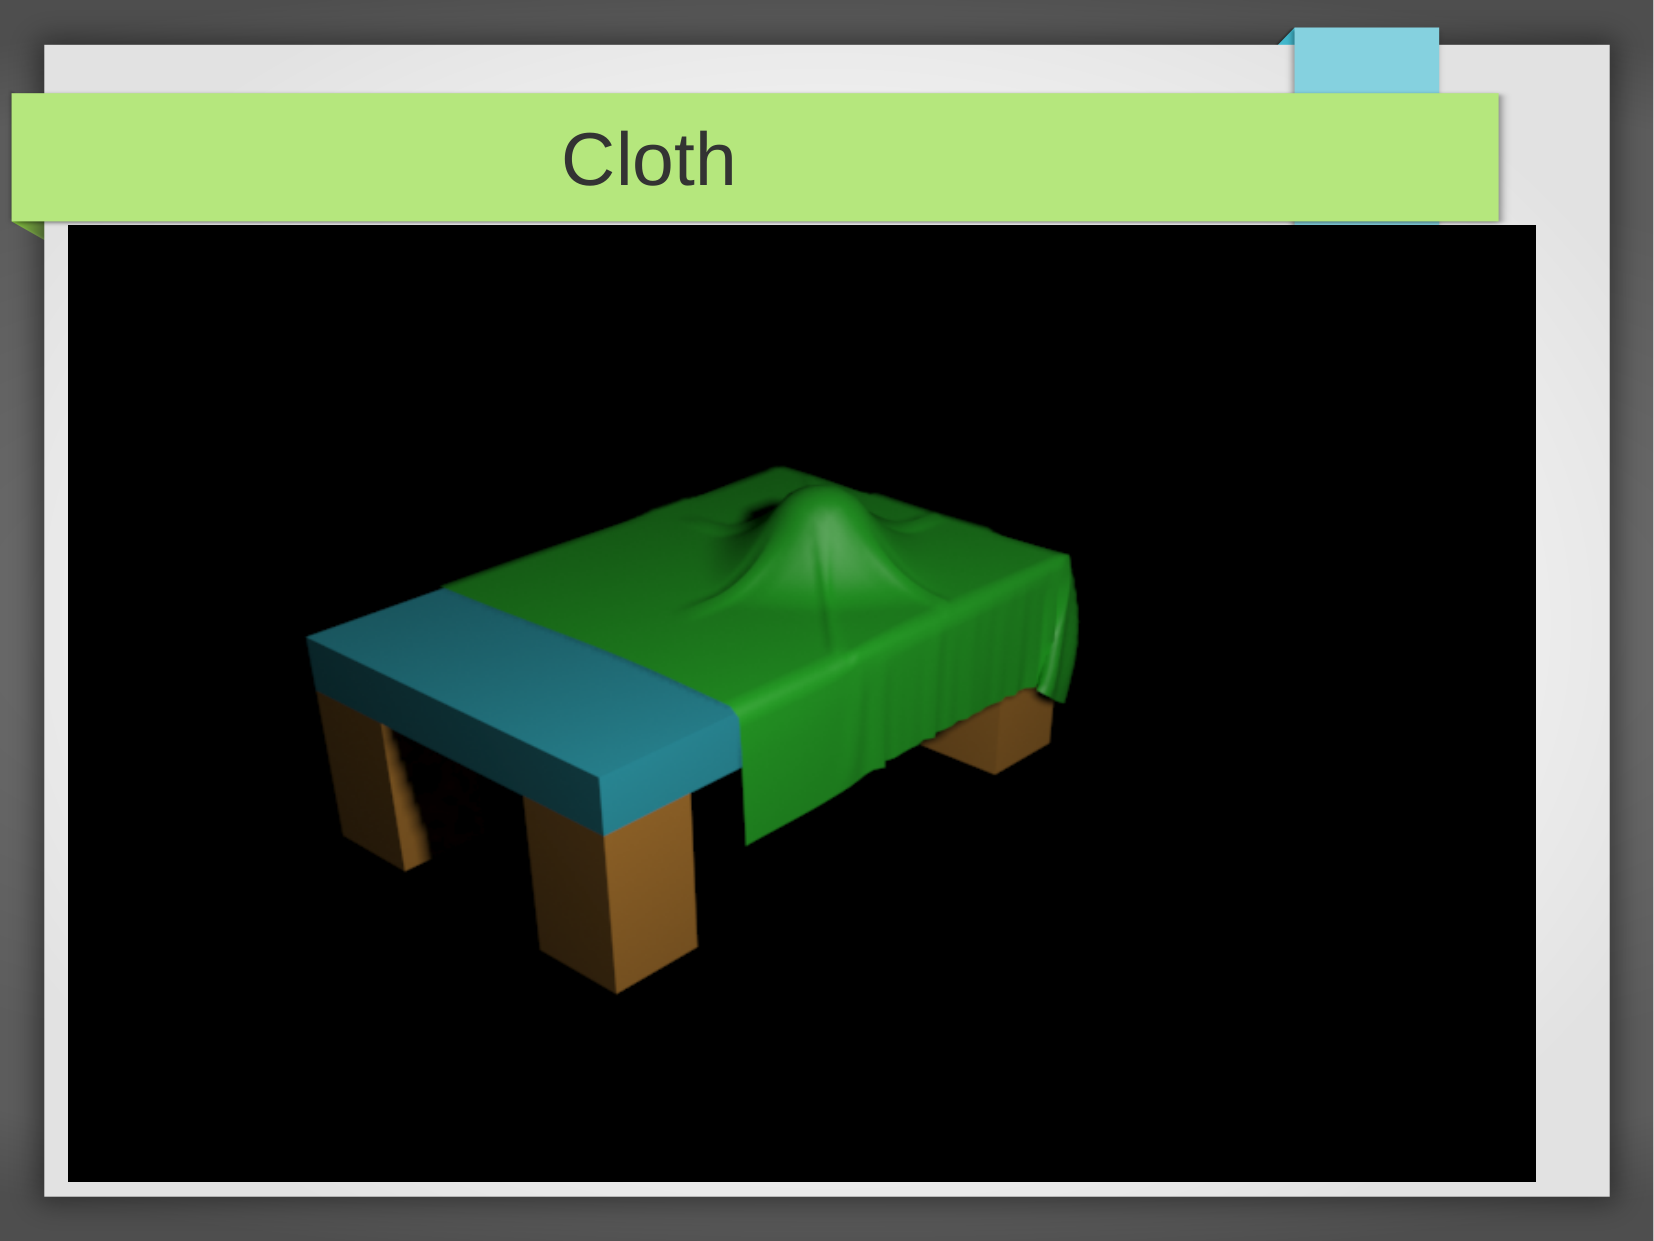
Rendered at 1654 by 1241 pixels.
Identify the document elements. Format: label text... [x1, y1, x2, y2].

picture [0, 0, 1654, 1241]
title Cloth [70, 106, 1229, 213]
